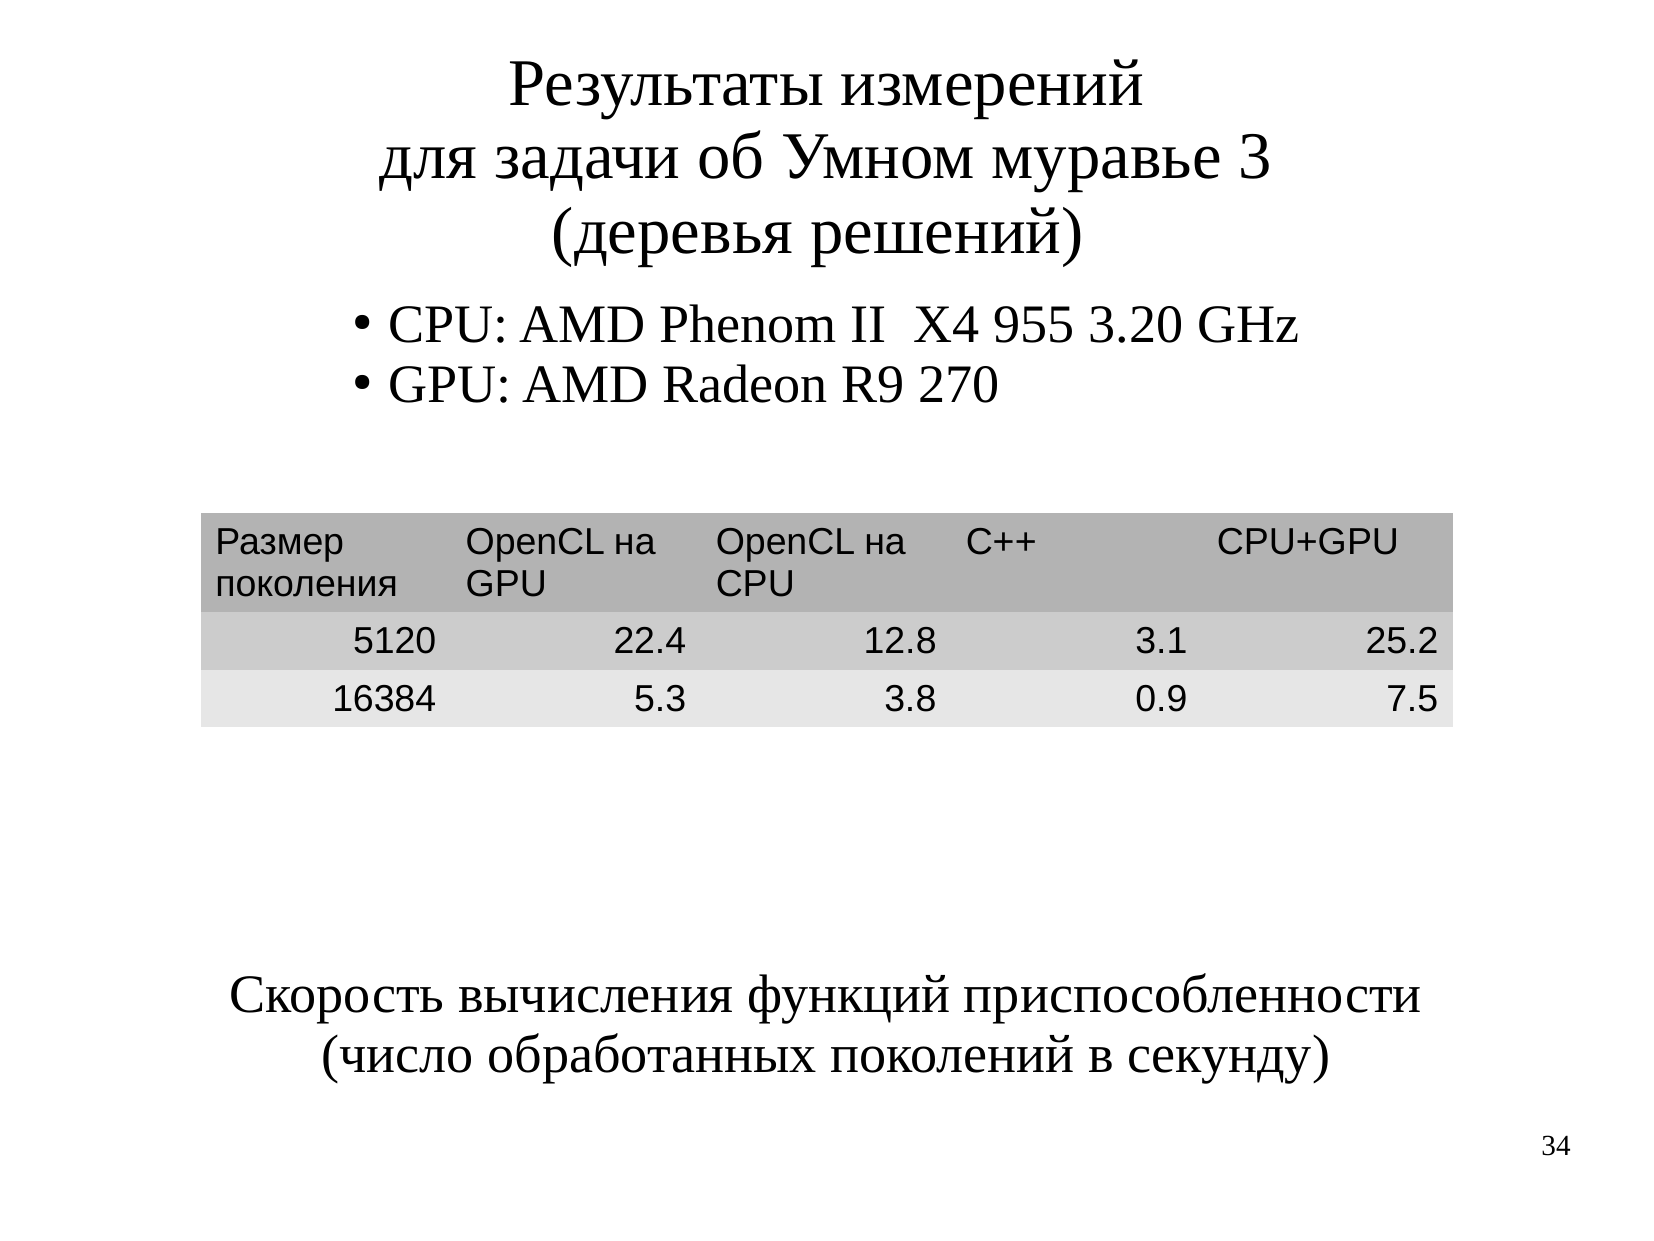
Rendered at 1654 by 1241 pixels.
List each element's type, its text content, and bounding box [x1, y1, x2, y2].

table_cell 3.1 [951, 612, 1202, 670]
table_header Размер поколения [201, 513, 451, 612]
table_cell 16384 [201, 670, 451, 727]
table_header OpenCL на СPU [701, 513, 951, 612]
table_cell 22.4 [451, 612, 701, 670]
table_cell 0.9 [951, 670, 1202, 727]
table_cell 5.3 [451, 670, 701, 727]
table_header CPU+GPU [1202, 513, 1453, 612]
text_box CPU: AMD Phenom II X4 955 3.20 GHz GPU: AMD Radeon R9 270 [337, 286, 1316, 485]
table_header OpenCL на GPU [451, 513, 701, 612]
text_box Результаты измерений для задачи об Умном муравье 3 (деревья решений) [365, 38, 1289, 276]
text_box Скорость вычисления функций приспособленности (число обработанных поколений в секунду) [214, 956, 1439, 1134]
table_header C++ [951, 513, 1202, 612]
table_cell 3.8 [701, 670, 951, 727]
table_cell 7.5 [1202, 670, 1453, 727]
table_cell 25.2 [1202, 612, 1453, 670]
table_cell 12.8 [701, 612, 951, 670]
table_cell 5120 [201, 612, 451, 670]
